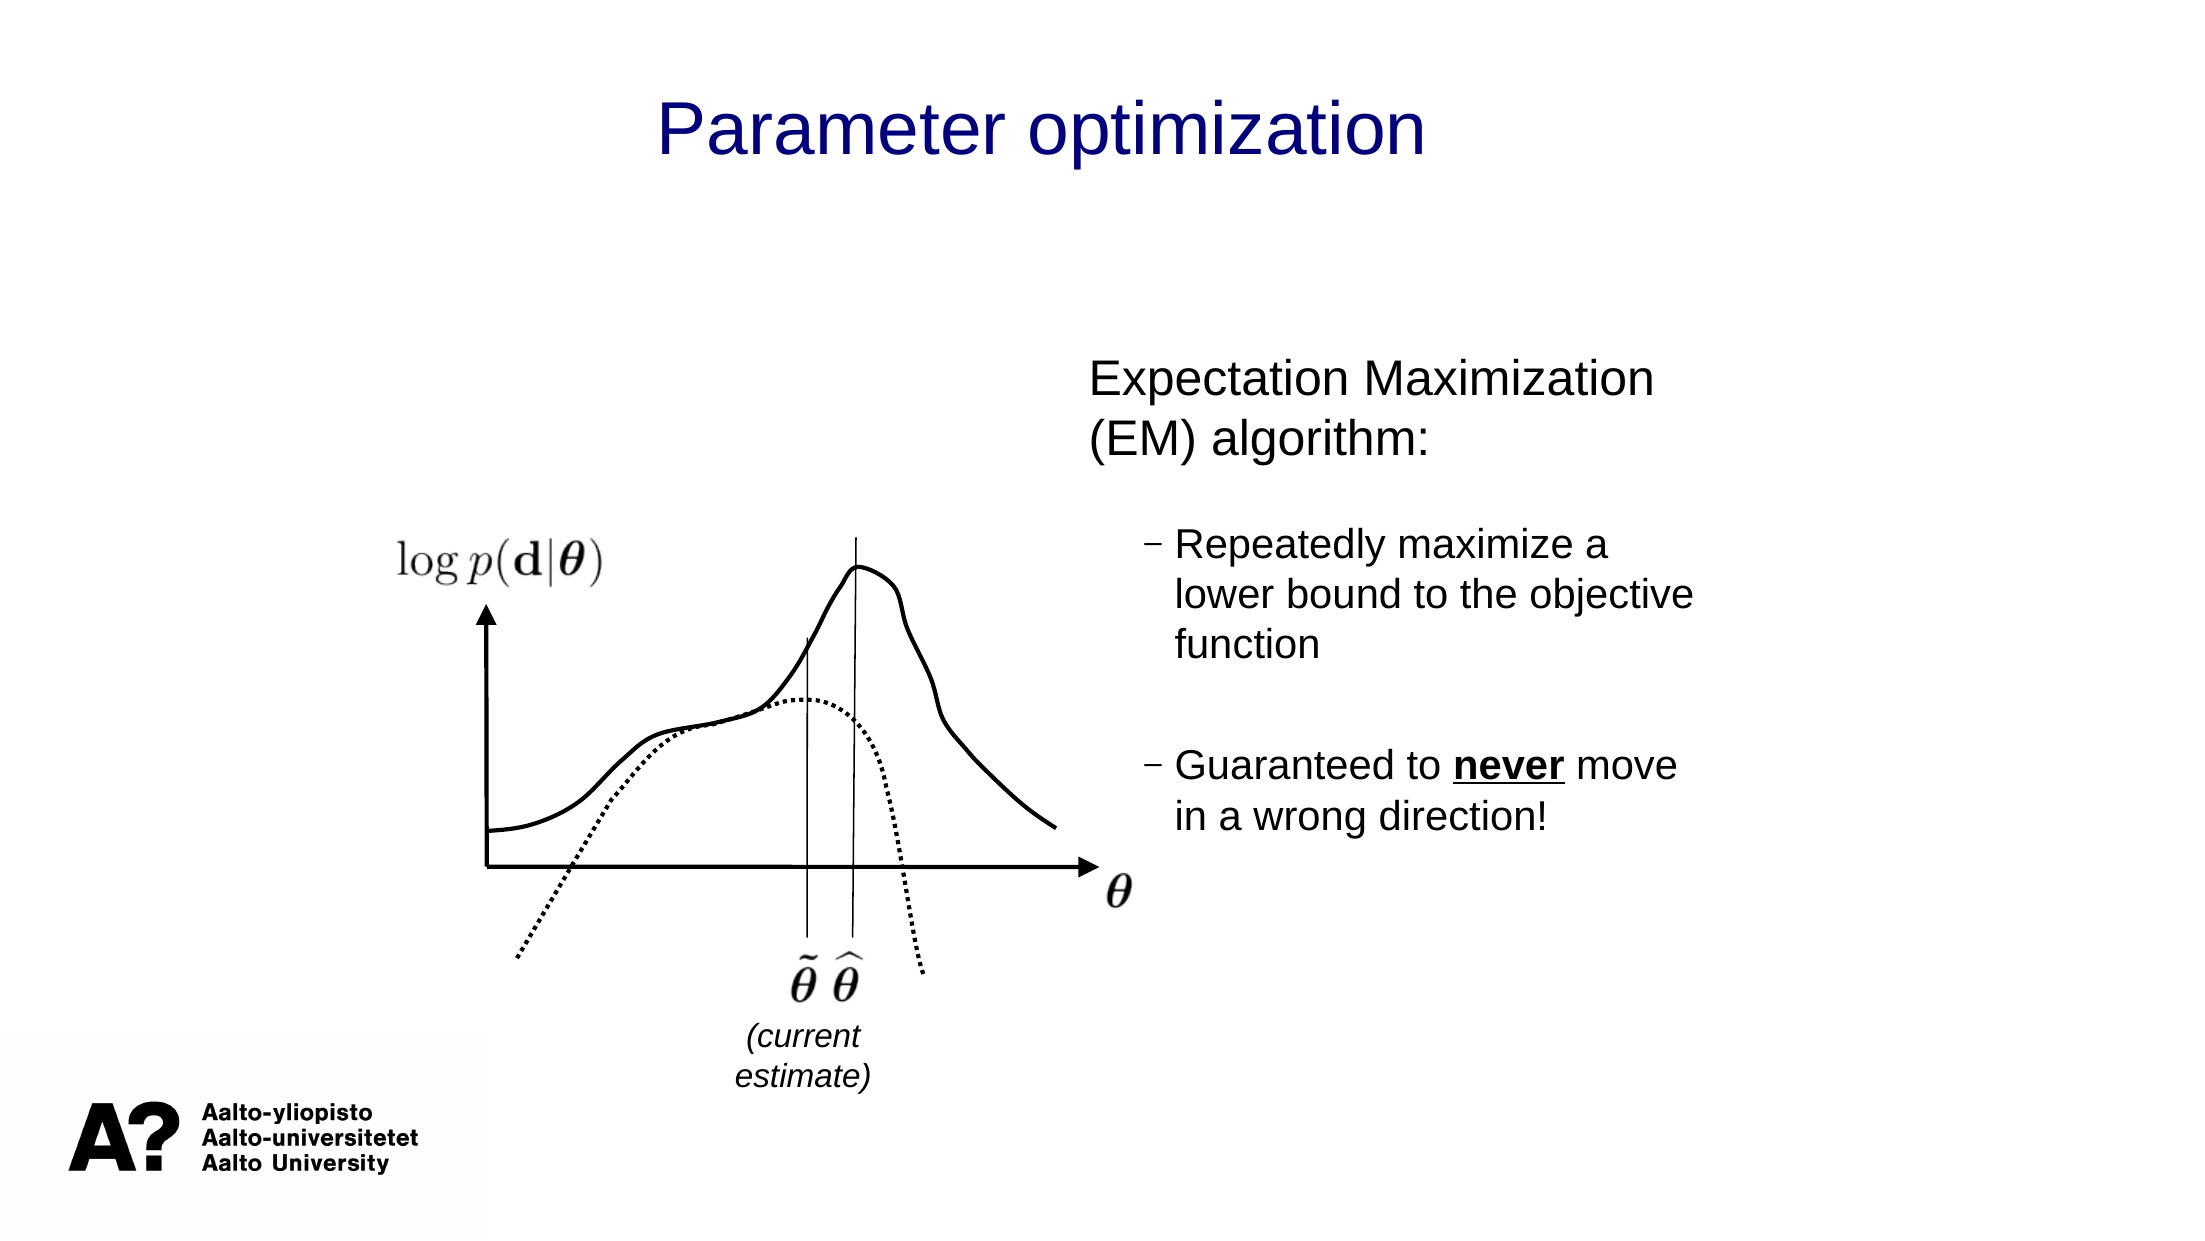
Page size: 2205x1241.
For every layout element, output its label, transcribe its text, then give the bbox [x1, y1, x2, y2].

text_box (current estimate) [703, 1006, 904, 1102]
text_box Repeatedly maximize a lower bound to the objective function Guaranteed to never move in a wrong direction! [1086, 512, 1712, 838]
list Expectation Maximization (EM) algorithm: [998, 337, 1699, 1026]
title Parameter optimization [386, 65, 1699, 179]
picture [0, 1035, 488, 1239]
picture [373, 526, 615, 599]
picture [773, 931, 874, 1015]
picture [1073, 851, 1146, 925]
